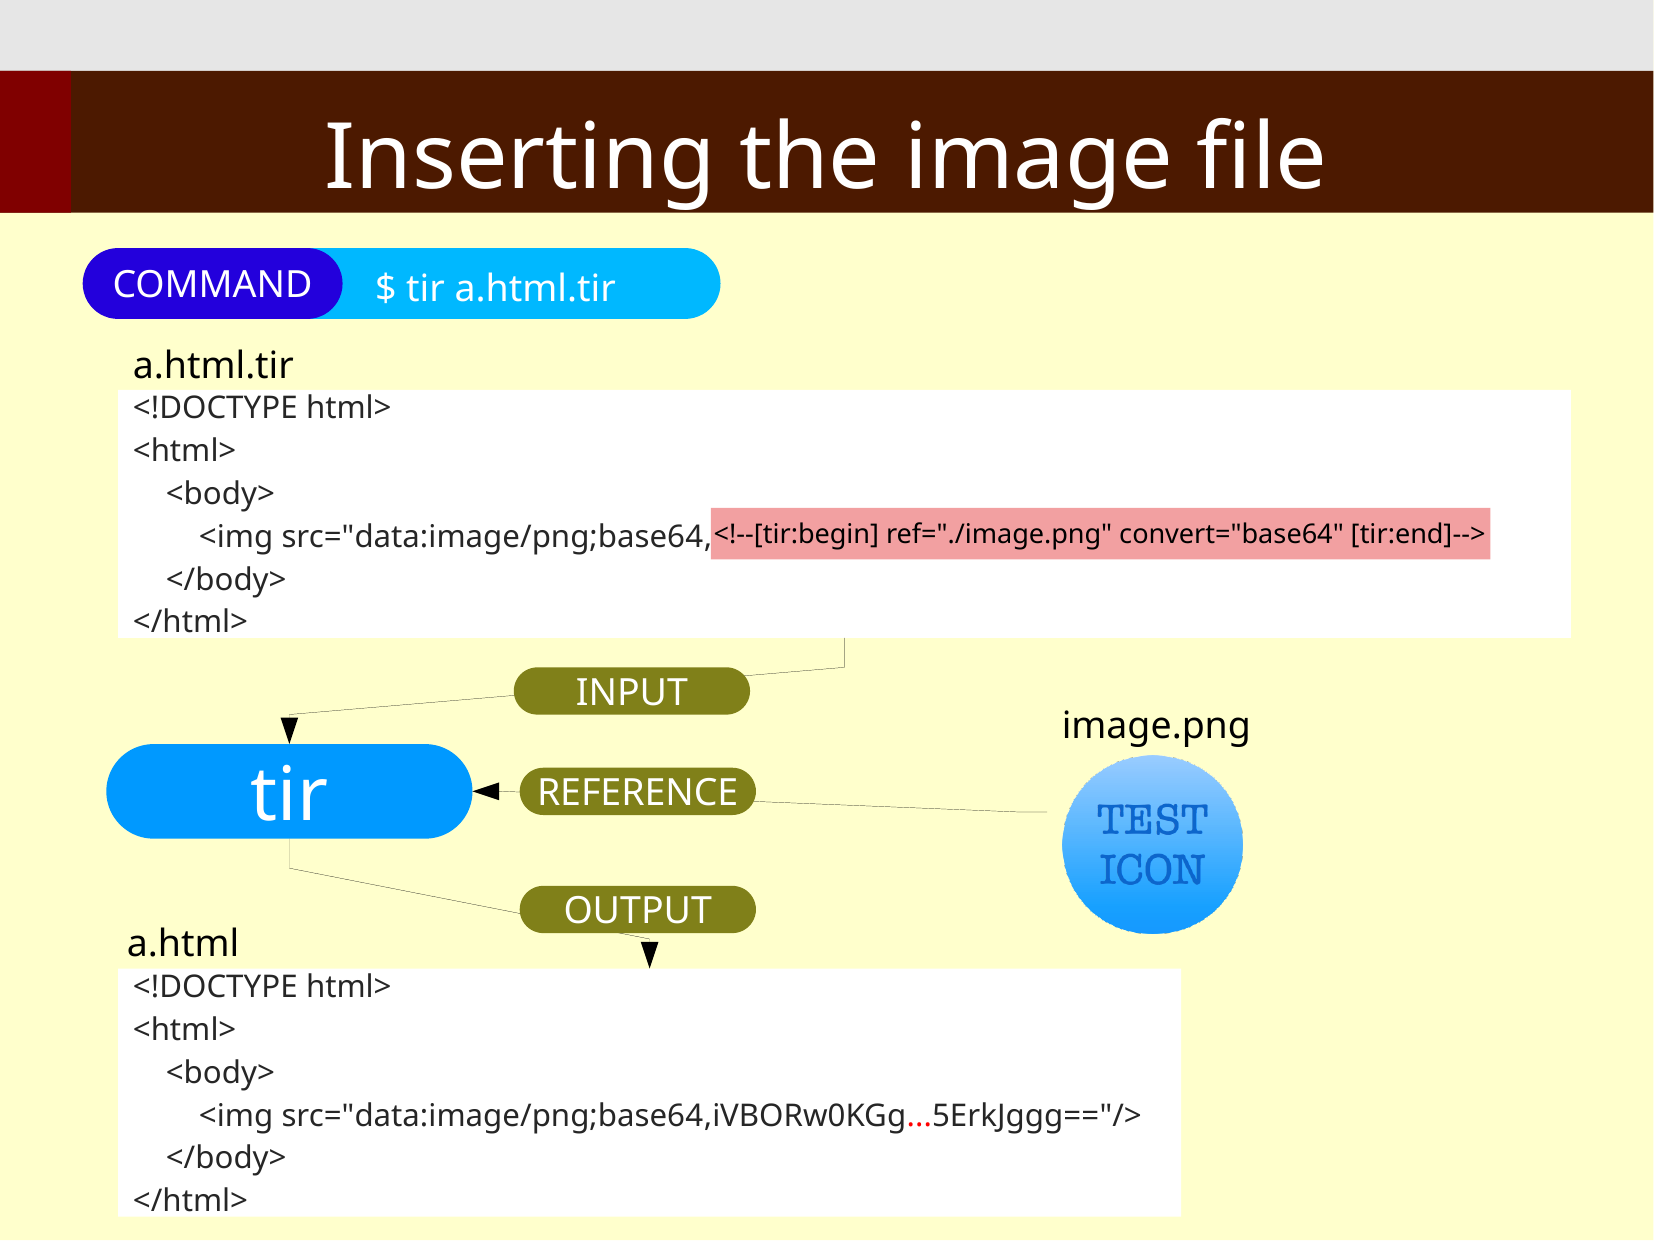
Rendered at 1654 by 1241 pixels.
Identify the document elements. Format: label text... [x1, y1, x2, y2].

text_box <!DOCTYPE html> <html> <body> <img src="data:image/png;base64, "/> </body> </html> [118, 389, 1571, 638]
text_box OUTPUT [519, 885, 756, 934]
text_box tir [106, 744, 473, 839]
text_box <!DOCTYPE html> <html> <body> <img src="data:image/png;base64,iVBORw0KGg...5ErkJggg=="/> </body> </html> [118, 968, 1182, 1217]
text_box $ tir a.html.tir [360, 253, 644, 314]
text_box COMMAND [82, 248, 343, 319]
text_box <!--[tir:begin] ref="./image.png" convert="base64" [tir:end]--> [710, 507, 1491, 556]
text_box REFERENCE [519, 767, 756, 816]
picture [1062, 755, 1243, 934]
text_box image.png [1047, 690, 1284, 751]
text_box a.html [112, 909, 343, 981]
text_box a.html.tir [118, 330, 349, 402]
title Inserting the image file [82, 49, 1571, 257]
text_box [316, 257, 721, 319]
text_box INPUT [513, 667, 751, 715]
